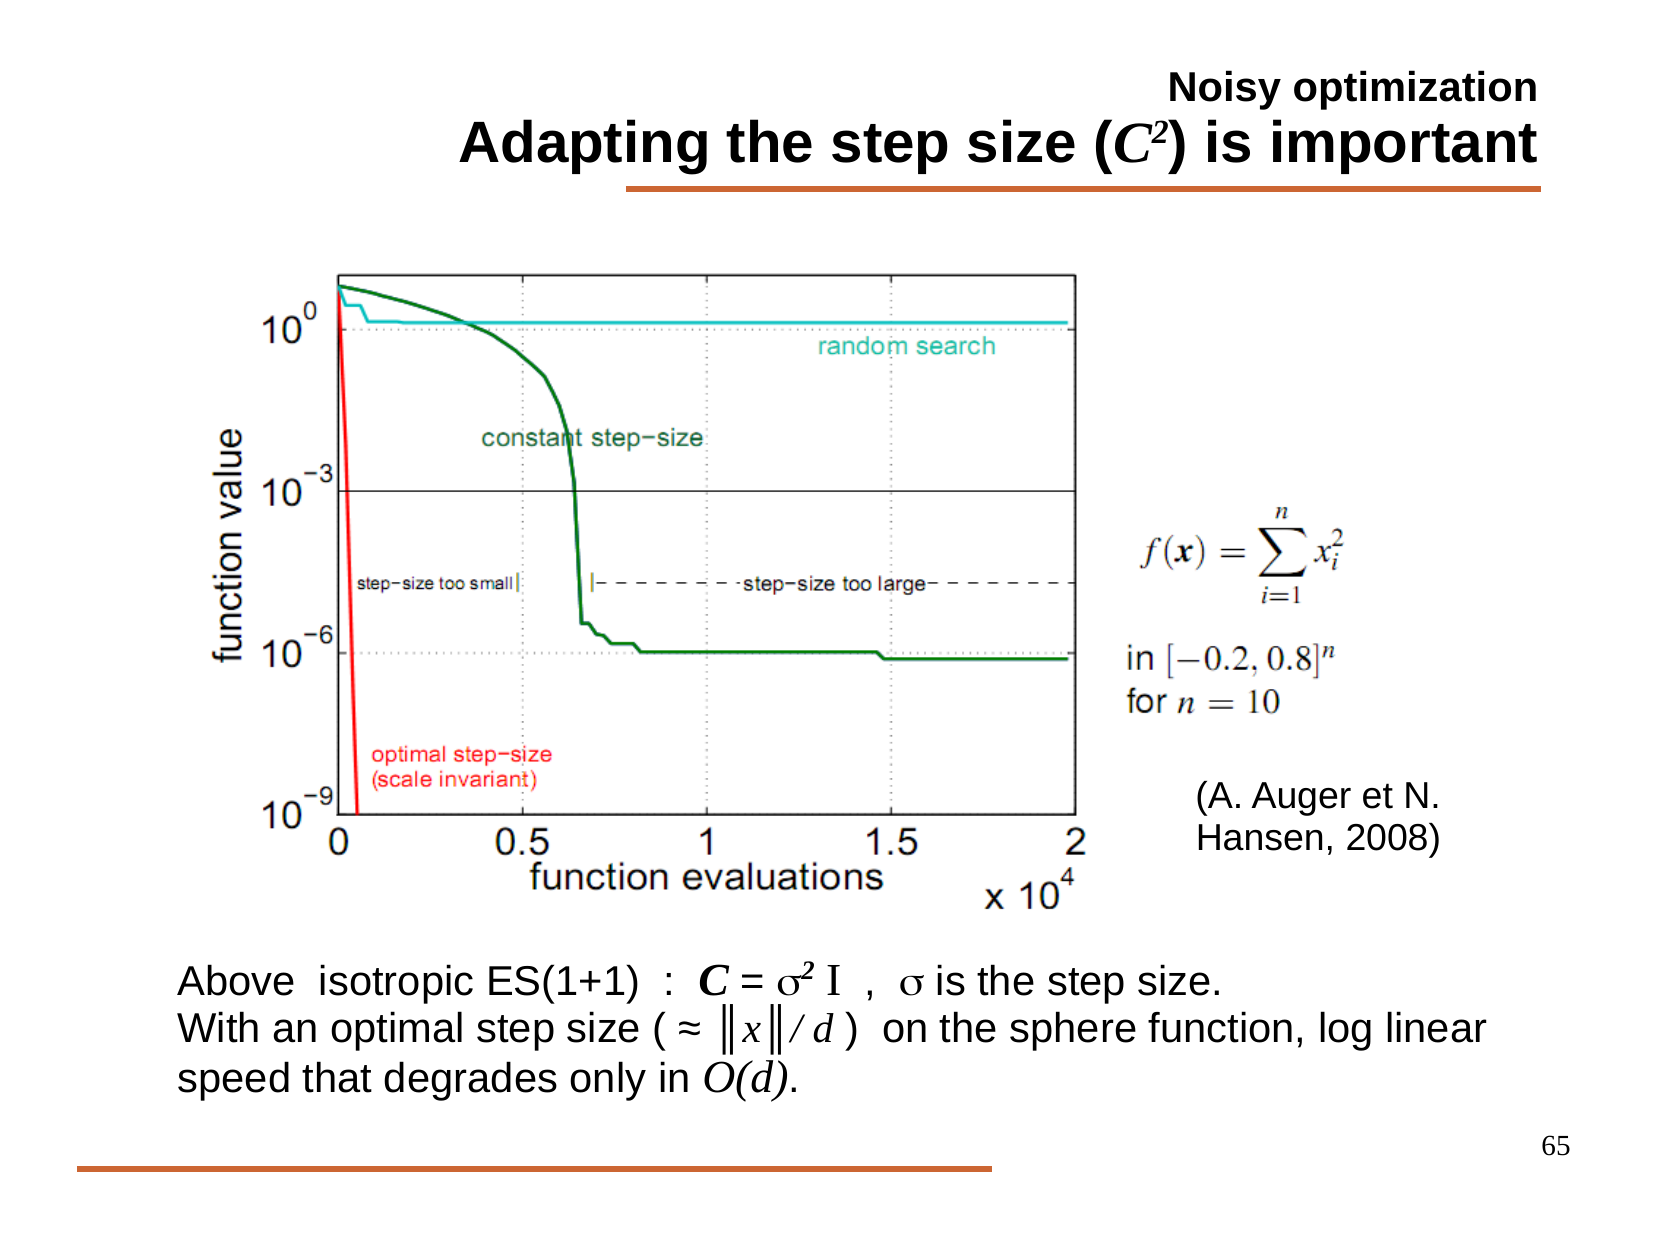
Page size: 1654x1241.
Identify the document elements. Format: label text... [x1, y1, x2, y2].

picture [183, 239, 1356, 923]
text_box (A. Auger et N. Hansen, 2008) [1155, 767, 1482, 899]
text_box Above isotropic ES(1+1) : C = s2 I , s is the step size. With an optimal step size ( ≈ ║x║/ d ) on the sphere function, log linear speed that degrades only in O(d). [162, 946, 1572, 1161]
text_box Noisy optimization Adapting the step size (C2) is important [283, 55, 1554, 258]
